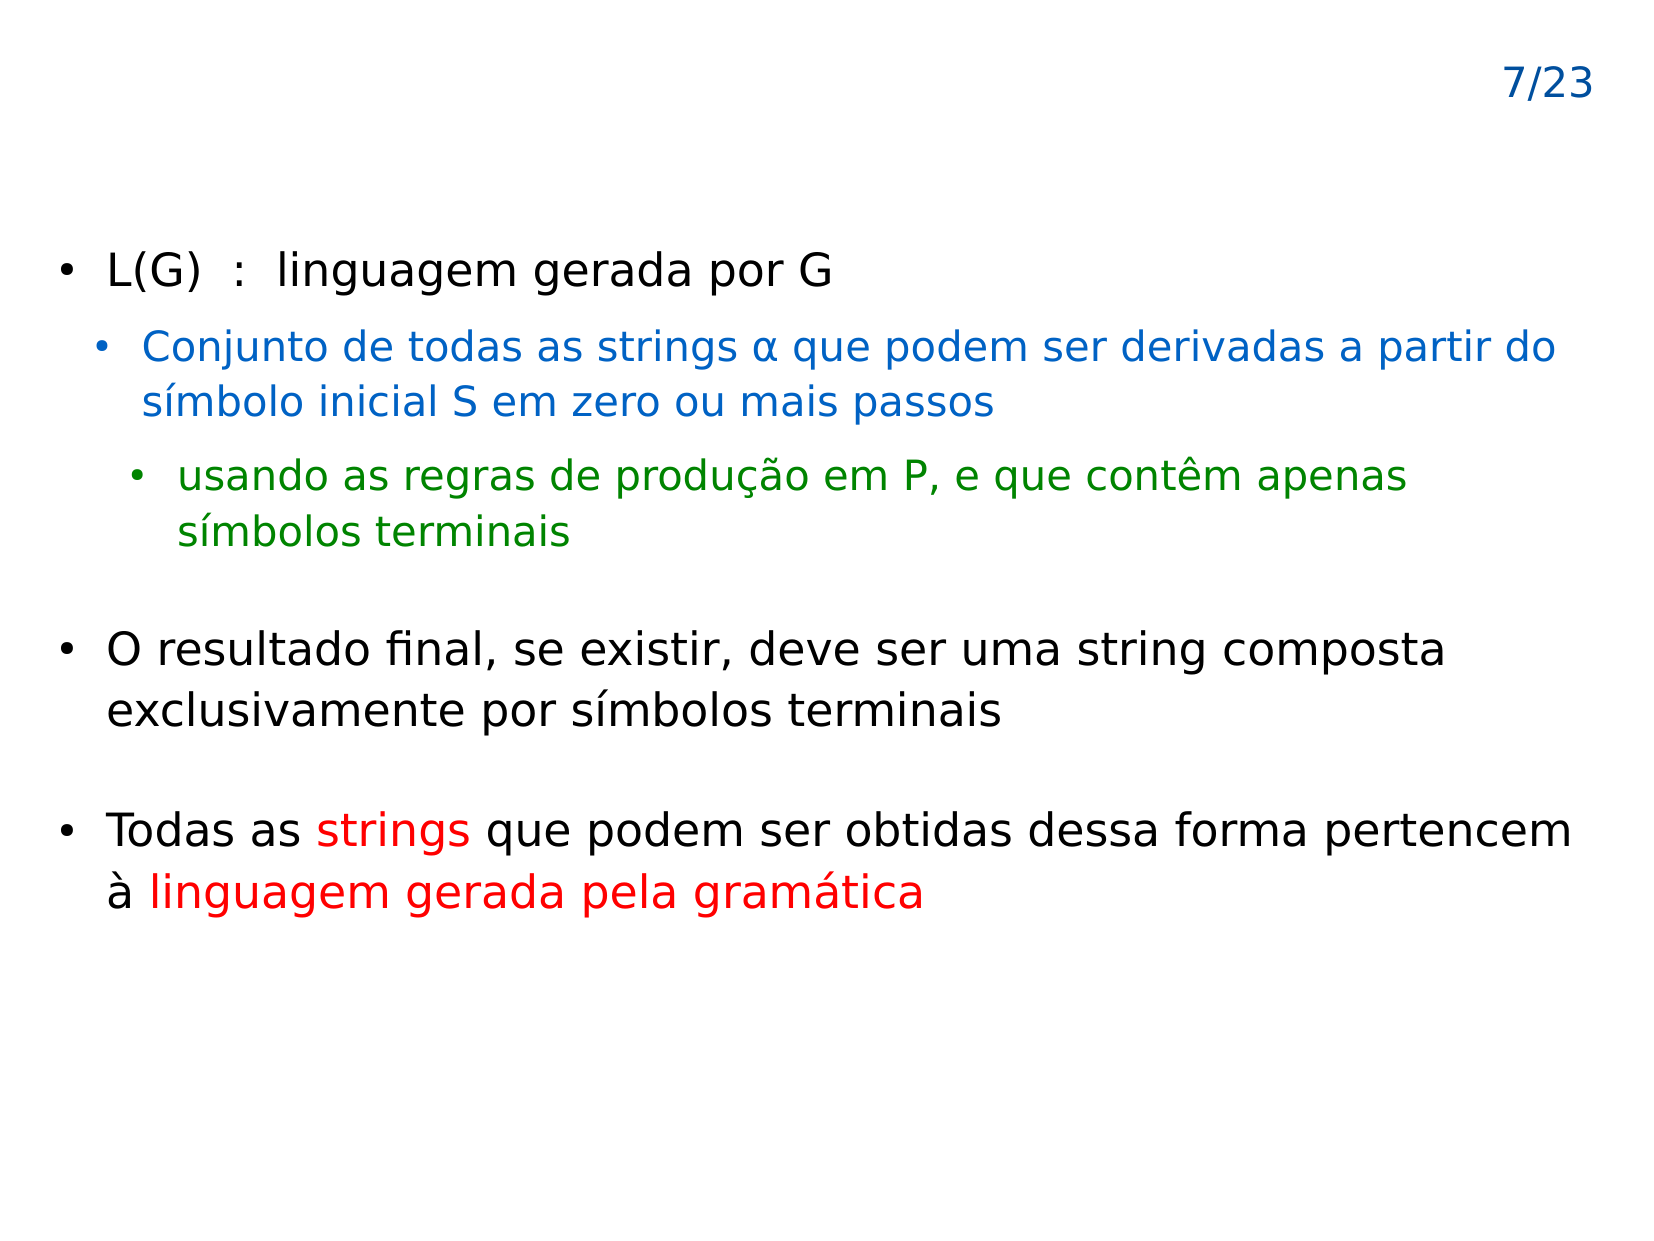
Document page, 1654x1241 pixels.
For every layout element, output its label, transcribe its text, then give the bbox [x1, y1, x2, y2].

list L(G) : linguagem gerada por G Conjunto de todas as strings α que podem ser derivadas a partir do símbolo inicial S em zero ou mais passos usando as regras de produção em P, e que contêm apenas símbolos terminais O resultado final, se existir, deve ser uma string composta exclusivamente por símbolos terminais Todas as strings que podem ser obtidas dessa forma pertencem à linguagem gerada pela gramática [59, 236, 1595, 1211]
